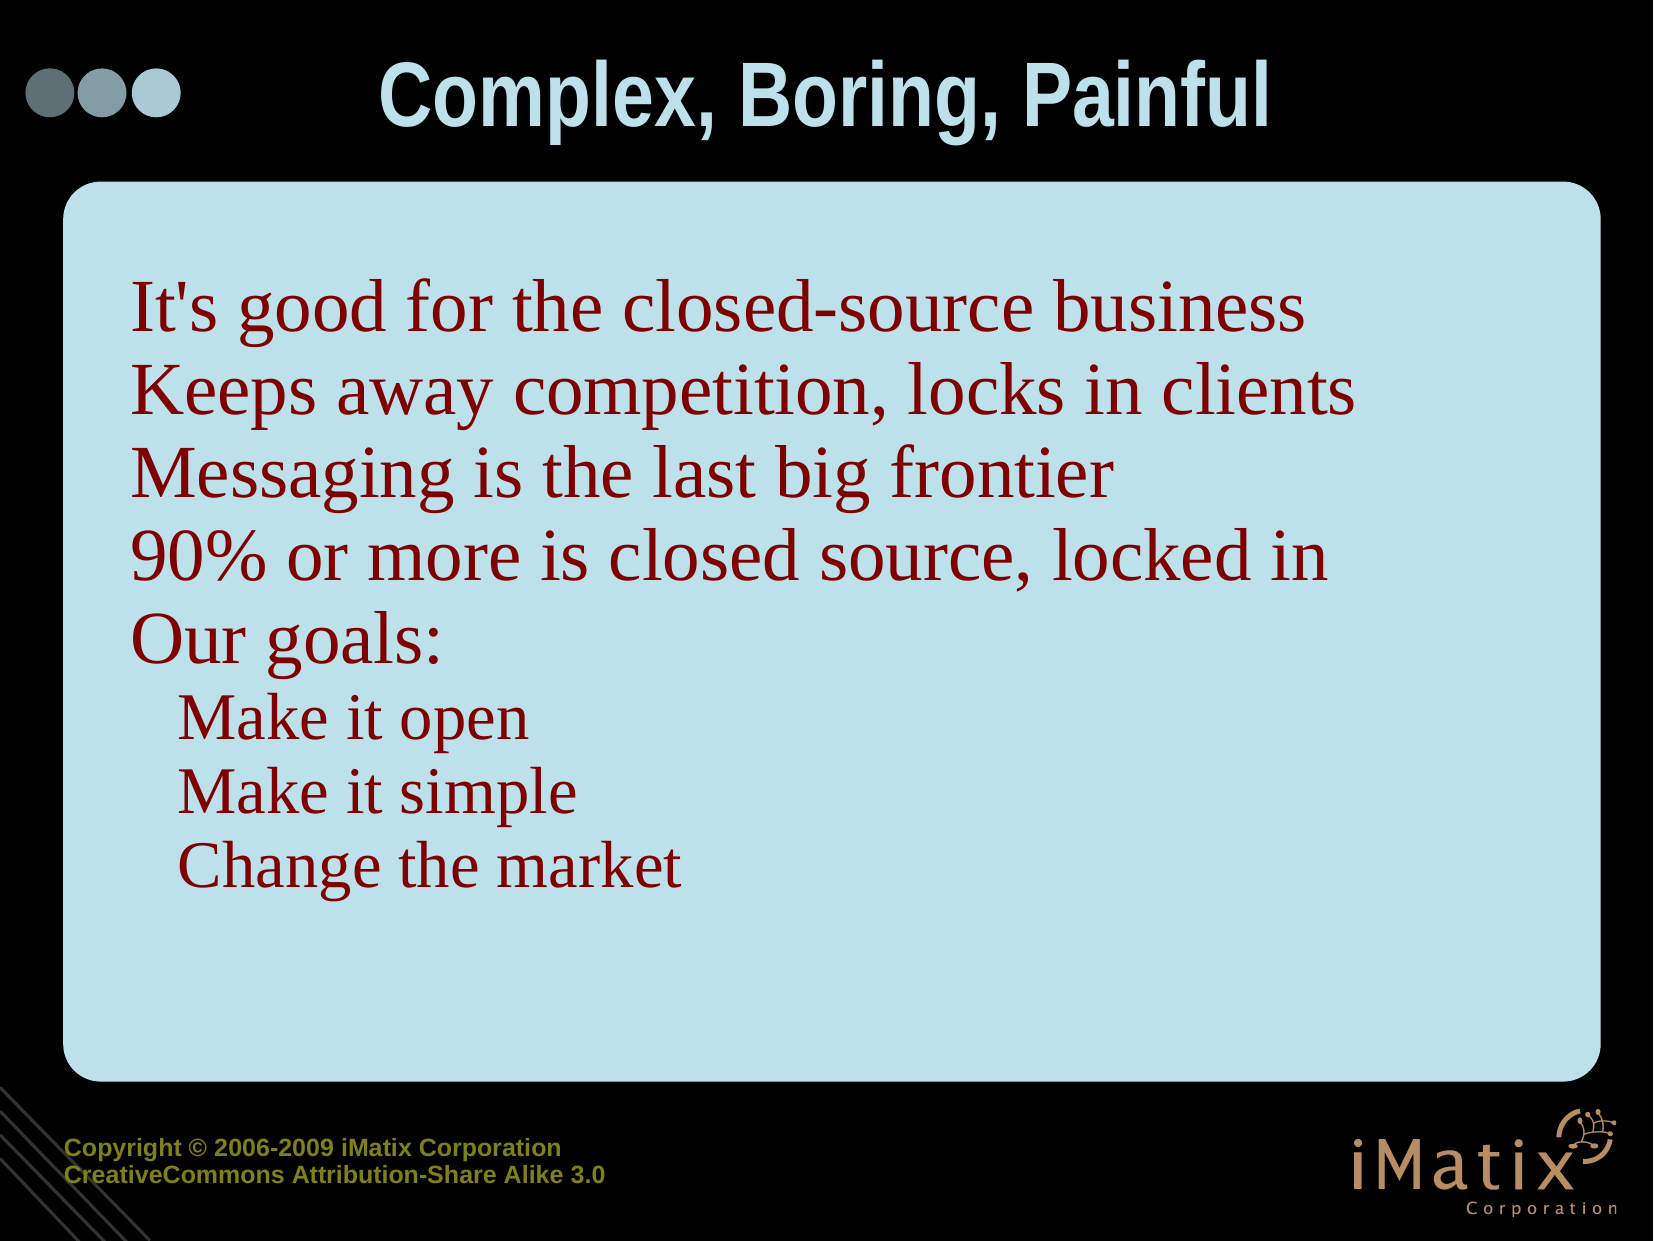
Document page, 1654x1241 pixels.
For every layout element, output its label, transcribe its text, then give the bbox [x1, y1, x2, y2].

picture [1354, 1108, 1617, 1219]
title Complex, Boring, Painful [0, 0, 1653, 188]
list It's good for the closed-source business Keeps away competition, locks in clients Messaging is the last big frontier 90% or more is closed source, locked in Our goals: Make it open Make it simple Change the market [118, 264, 1509, 1010]
